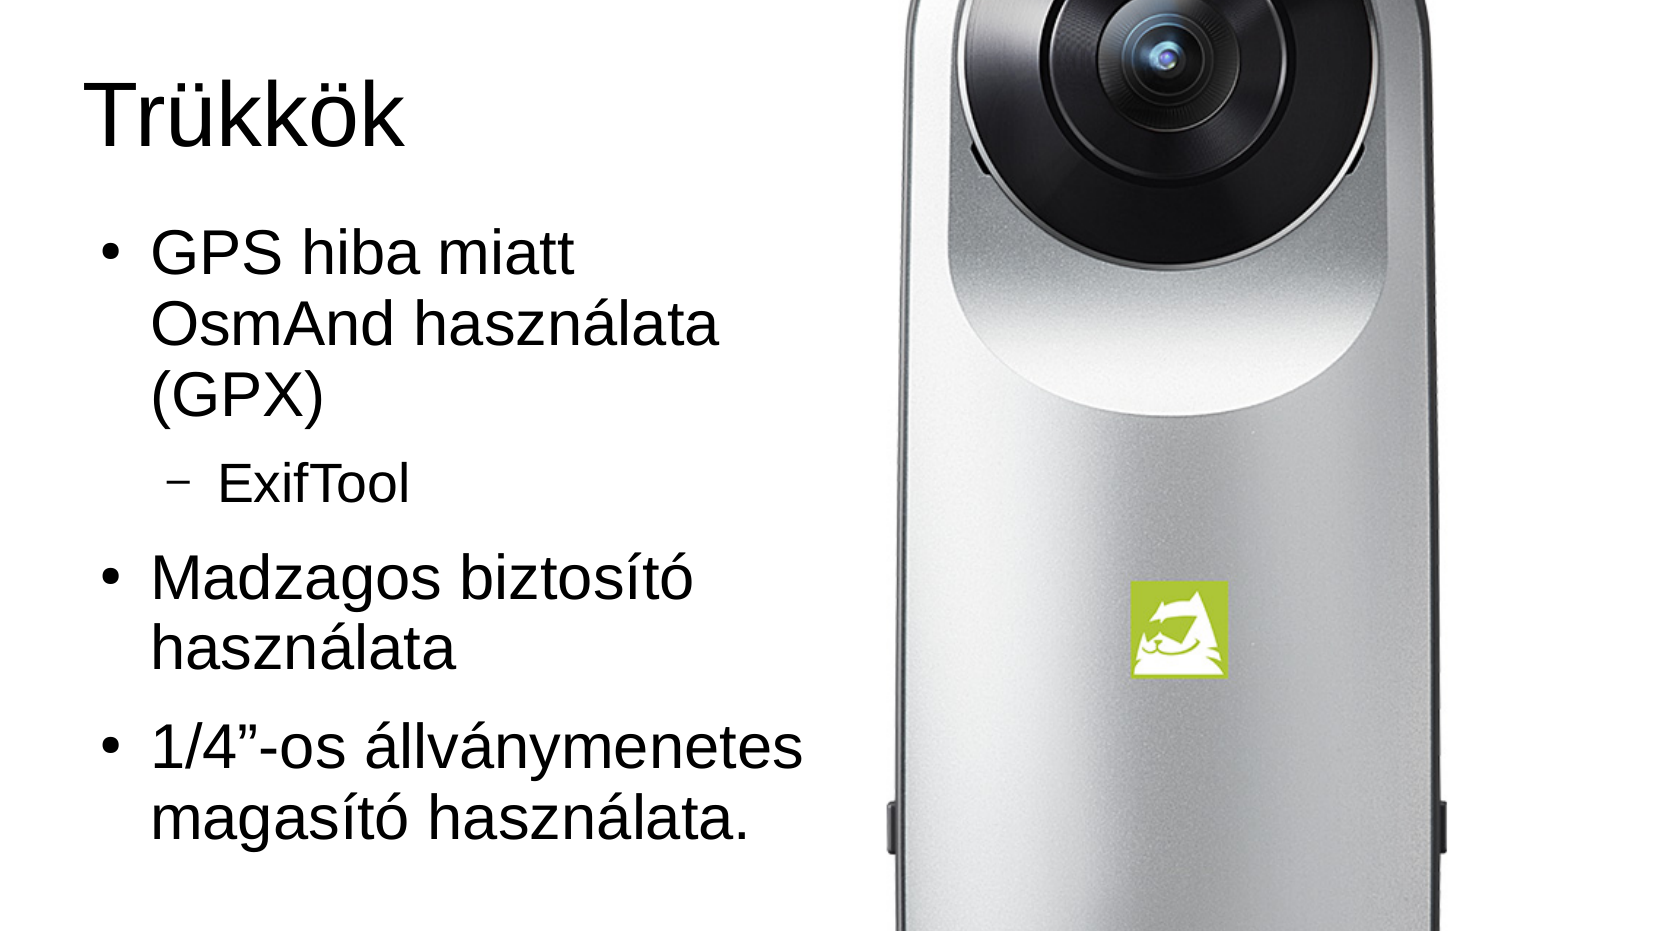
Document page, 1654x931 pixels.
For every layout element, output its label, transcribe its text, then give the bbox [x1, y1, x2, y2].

picture [0, 0, 1654, 931]
title Trükkök [82, 37, 1571, 193]
list GPS hiba miatt OsmAnd használata (GPX) ExifTool Madzagos biztosító használata 1/4”-os állványmenetes magasító használata. [82, 217, 809, 863]
